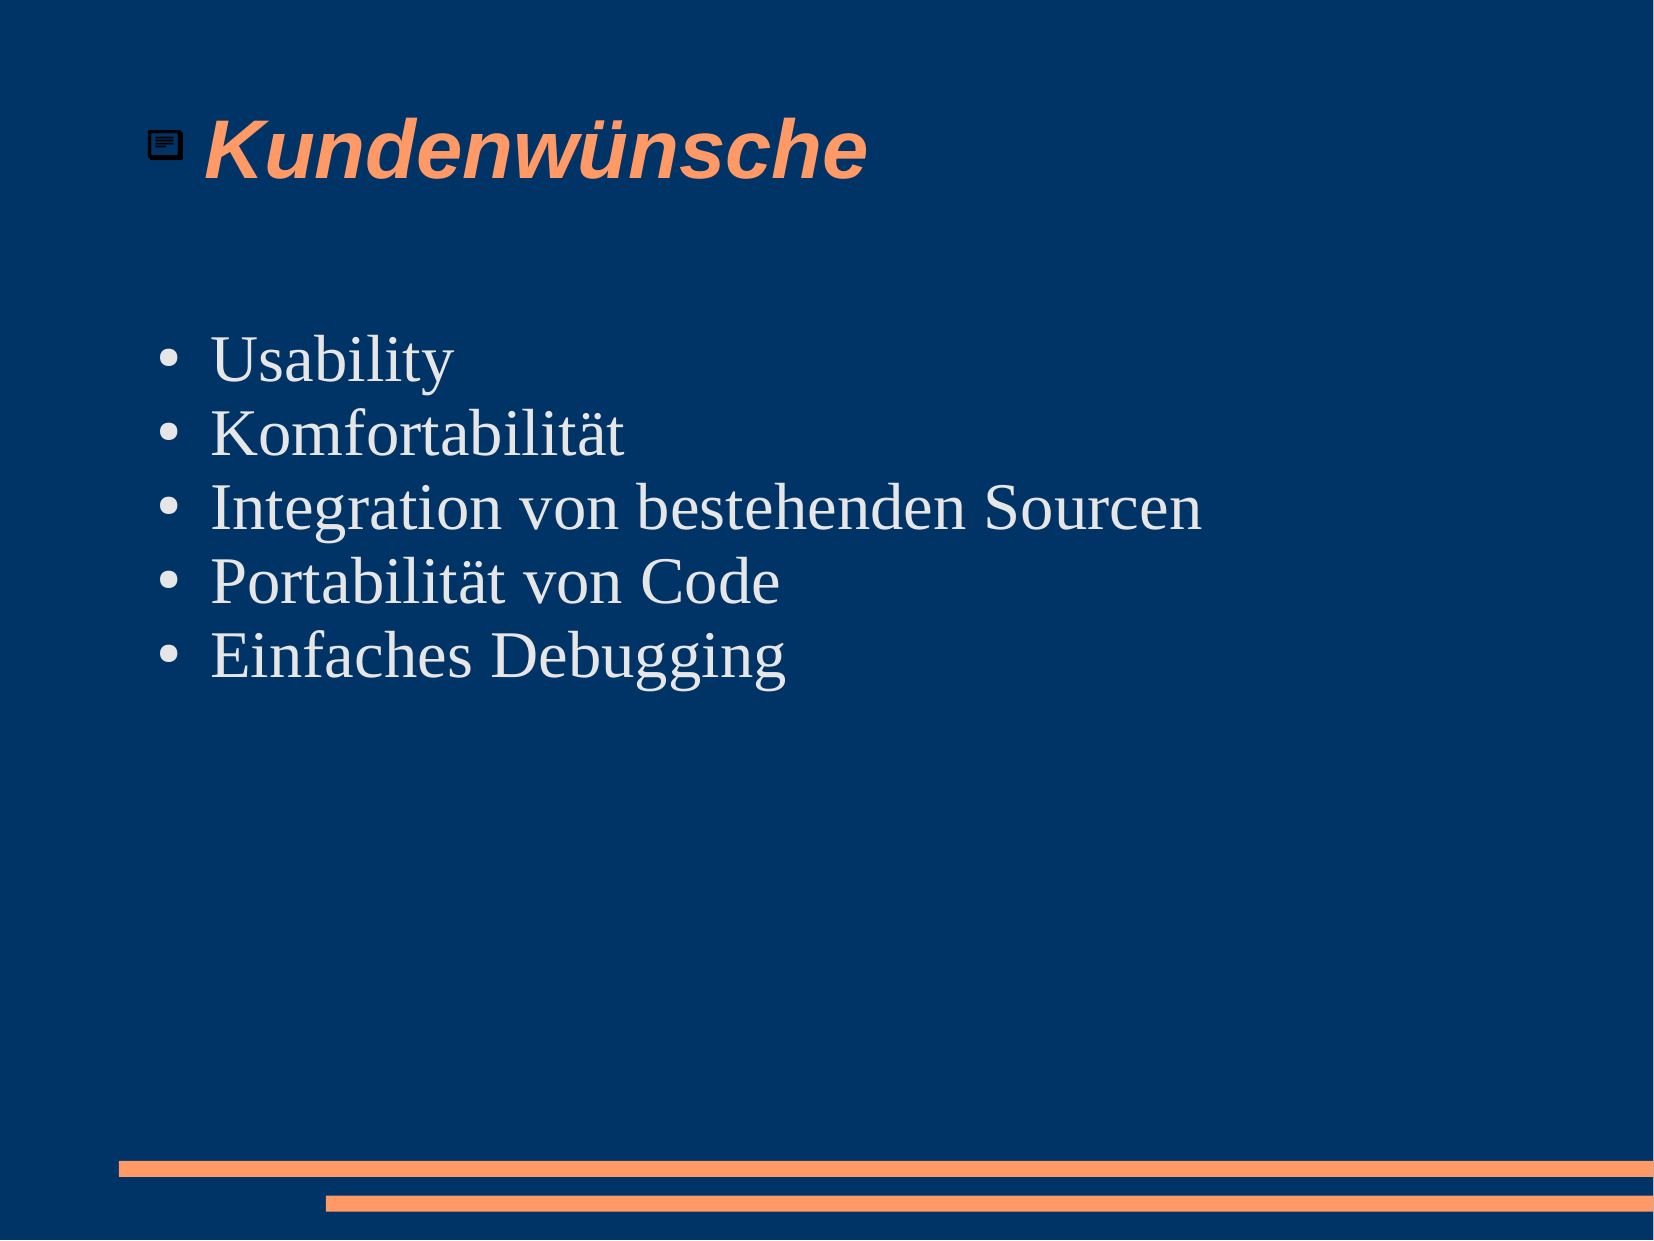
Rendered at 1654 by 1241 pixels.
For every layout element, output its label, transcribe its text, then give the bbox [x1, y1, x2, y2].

list Usability Komfortabilität Integration von bestehenden Sourcen Portabilität von Code Einfaches Debugging [121, 322, 1561, 1133]
title Kundenwünsche [121, 46, 1534, 254]
